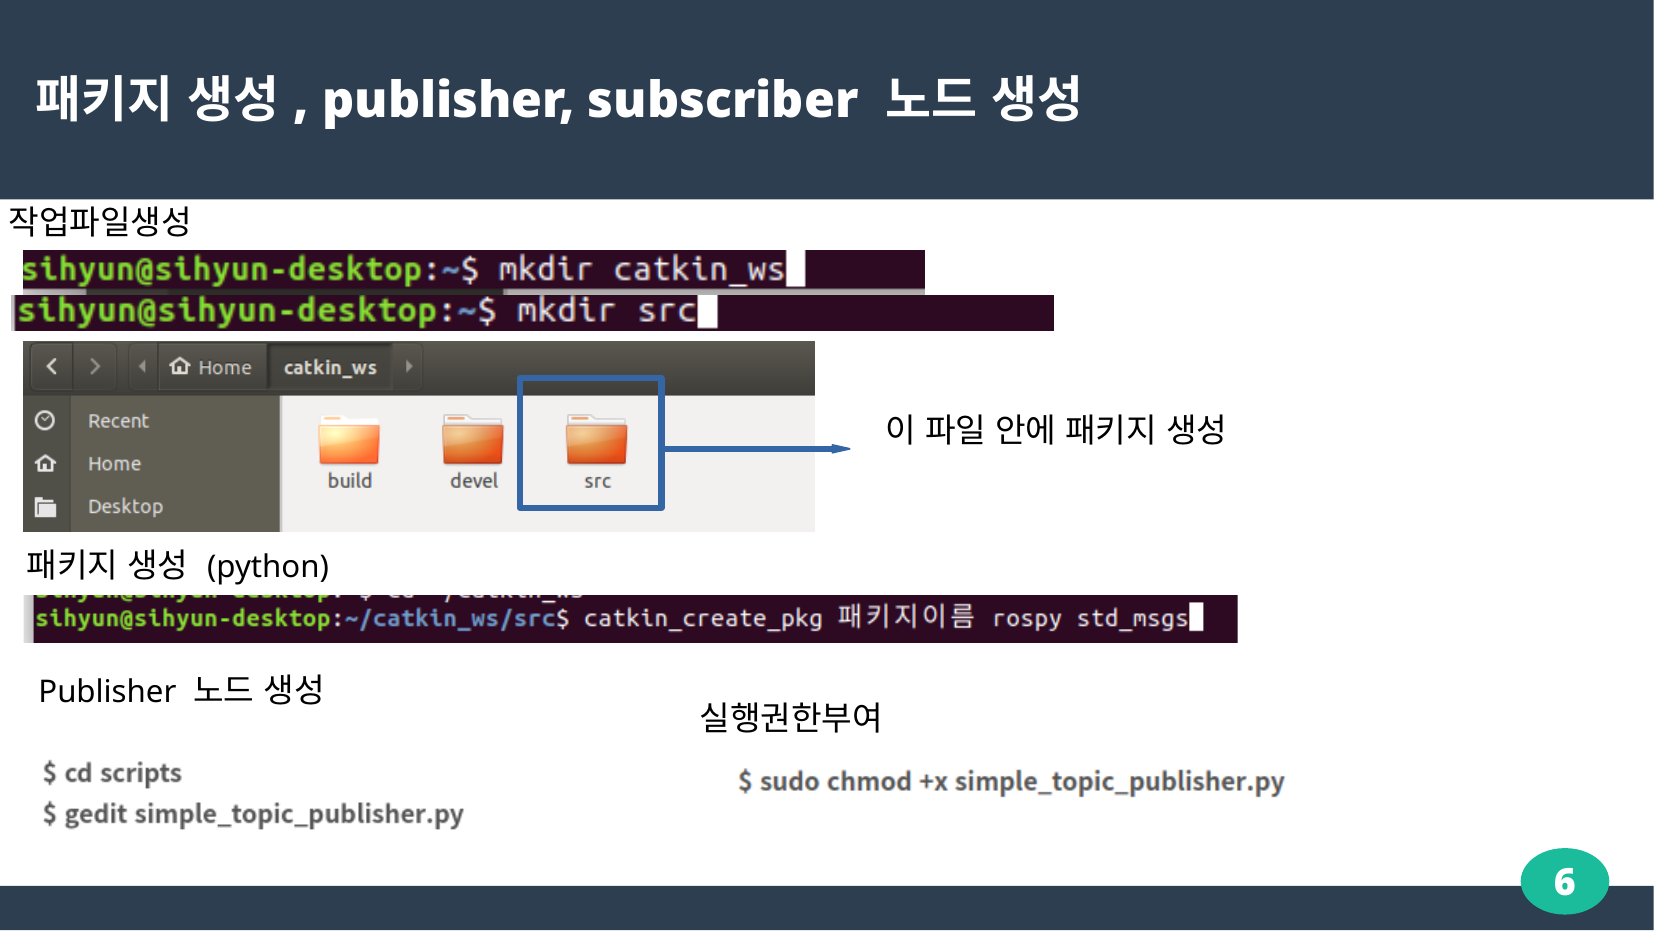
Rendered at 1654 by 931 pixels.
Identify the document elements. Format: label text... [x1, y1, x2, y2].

picture [11, 250, 1054, 331]
text_box 이 파일 안에 패키지 생성 [870, 397, 1264, 508]
text_box 패키지 생성 (python) [11, 531, 405, 643]
picture [35, 754, 498, 839]
text_box Publisher 노드 생성 [23, 656, 417, 768]
picture [405, 595, 1238, 643]
picture [732, 767, 1430, 804]
picture [523, 381, 658, 505]
text_box 작업파일생성 [0, 188, 222, 300]
text_box 실행권한부여 [685, 685, 1079, 796]
title 패키지 생성, publisher, subscriber 노드 생성 [35, 37, 1571, 156]
picture [23, 341, 815, 532]
